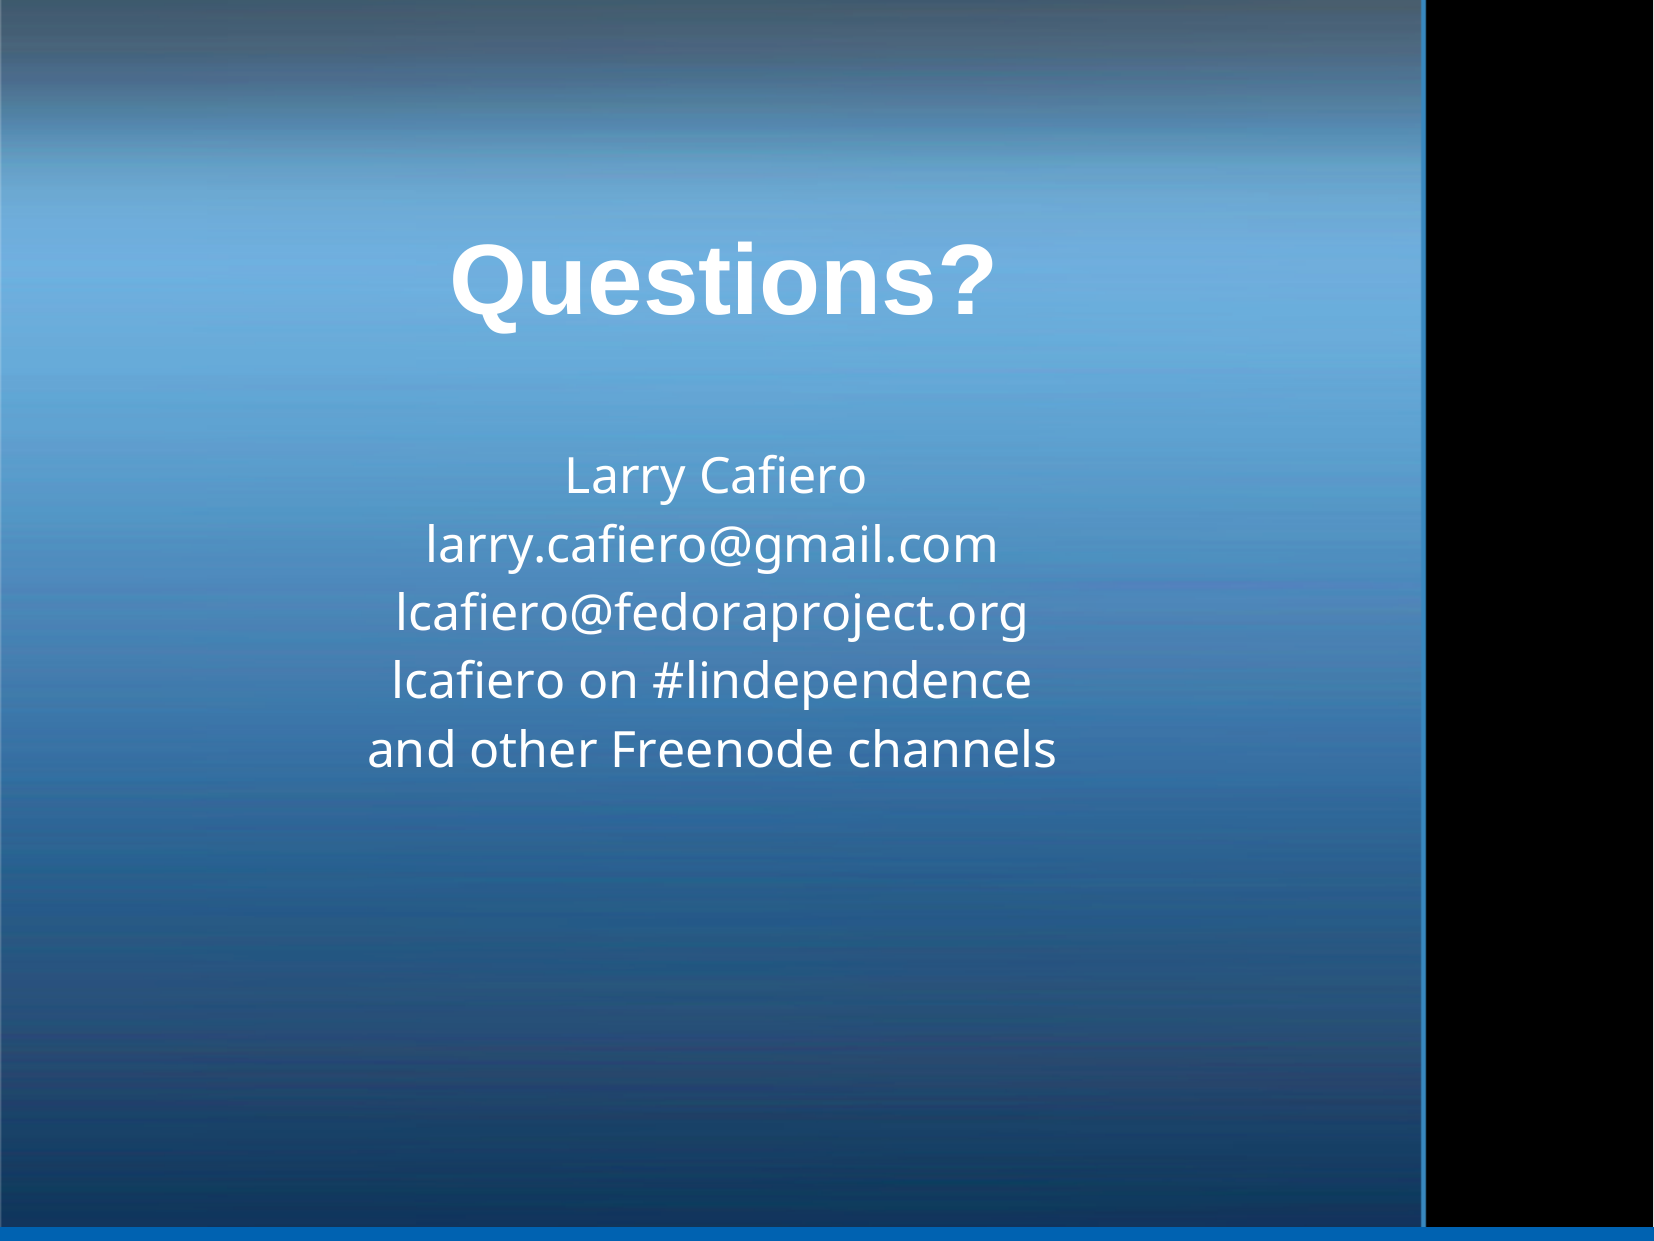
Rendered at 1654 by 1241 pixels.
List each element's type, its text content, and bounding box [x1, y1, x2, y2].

title Questions? [0, 176, 1448, 384]
picture [0, 0, 1654, 1227]
title Larry Cafiero larry.cafiero@gmail.com lcafiero@fedoraproject.org lcafiero on #lindependence and other Freenode channels [0, 359, 1426, 863]
